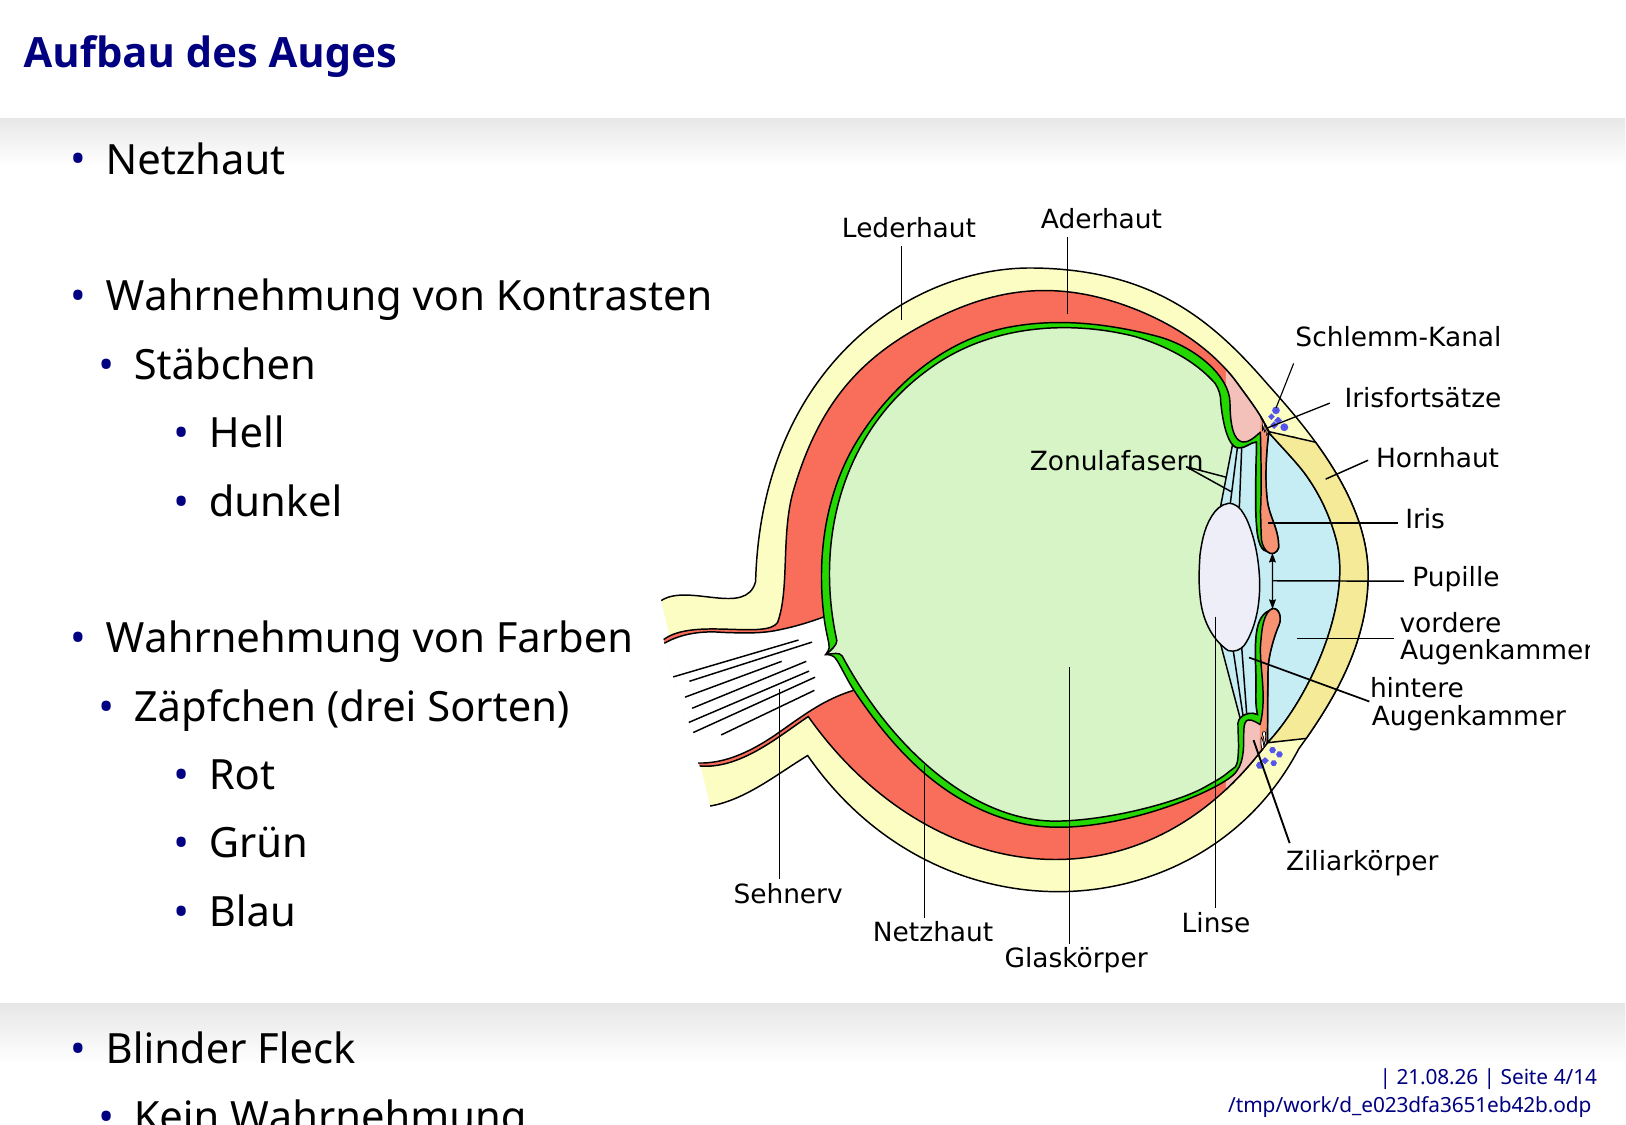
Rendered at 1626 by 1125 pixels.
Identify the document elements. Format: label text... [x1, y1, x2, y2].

list Netzhaut Wahrnehmung von Kontrasten Stäbchen Hell dunkel Wahrnehmung von Farben Zäpfchen (drei Sorten) Rot Grün Blau Blinder Fleck Kein Wahrnehmung Gelber Fleck Beste Farbwahrnehmung [23, 117, 916, 1005]
picture [660, 206, 1591, 975]
title Aufbau des Auges [23, 11, 1600, 130]
